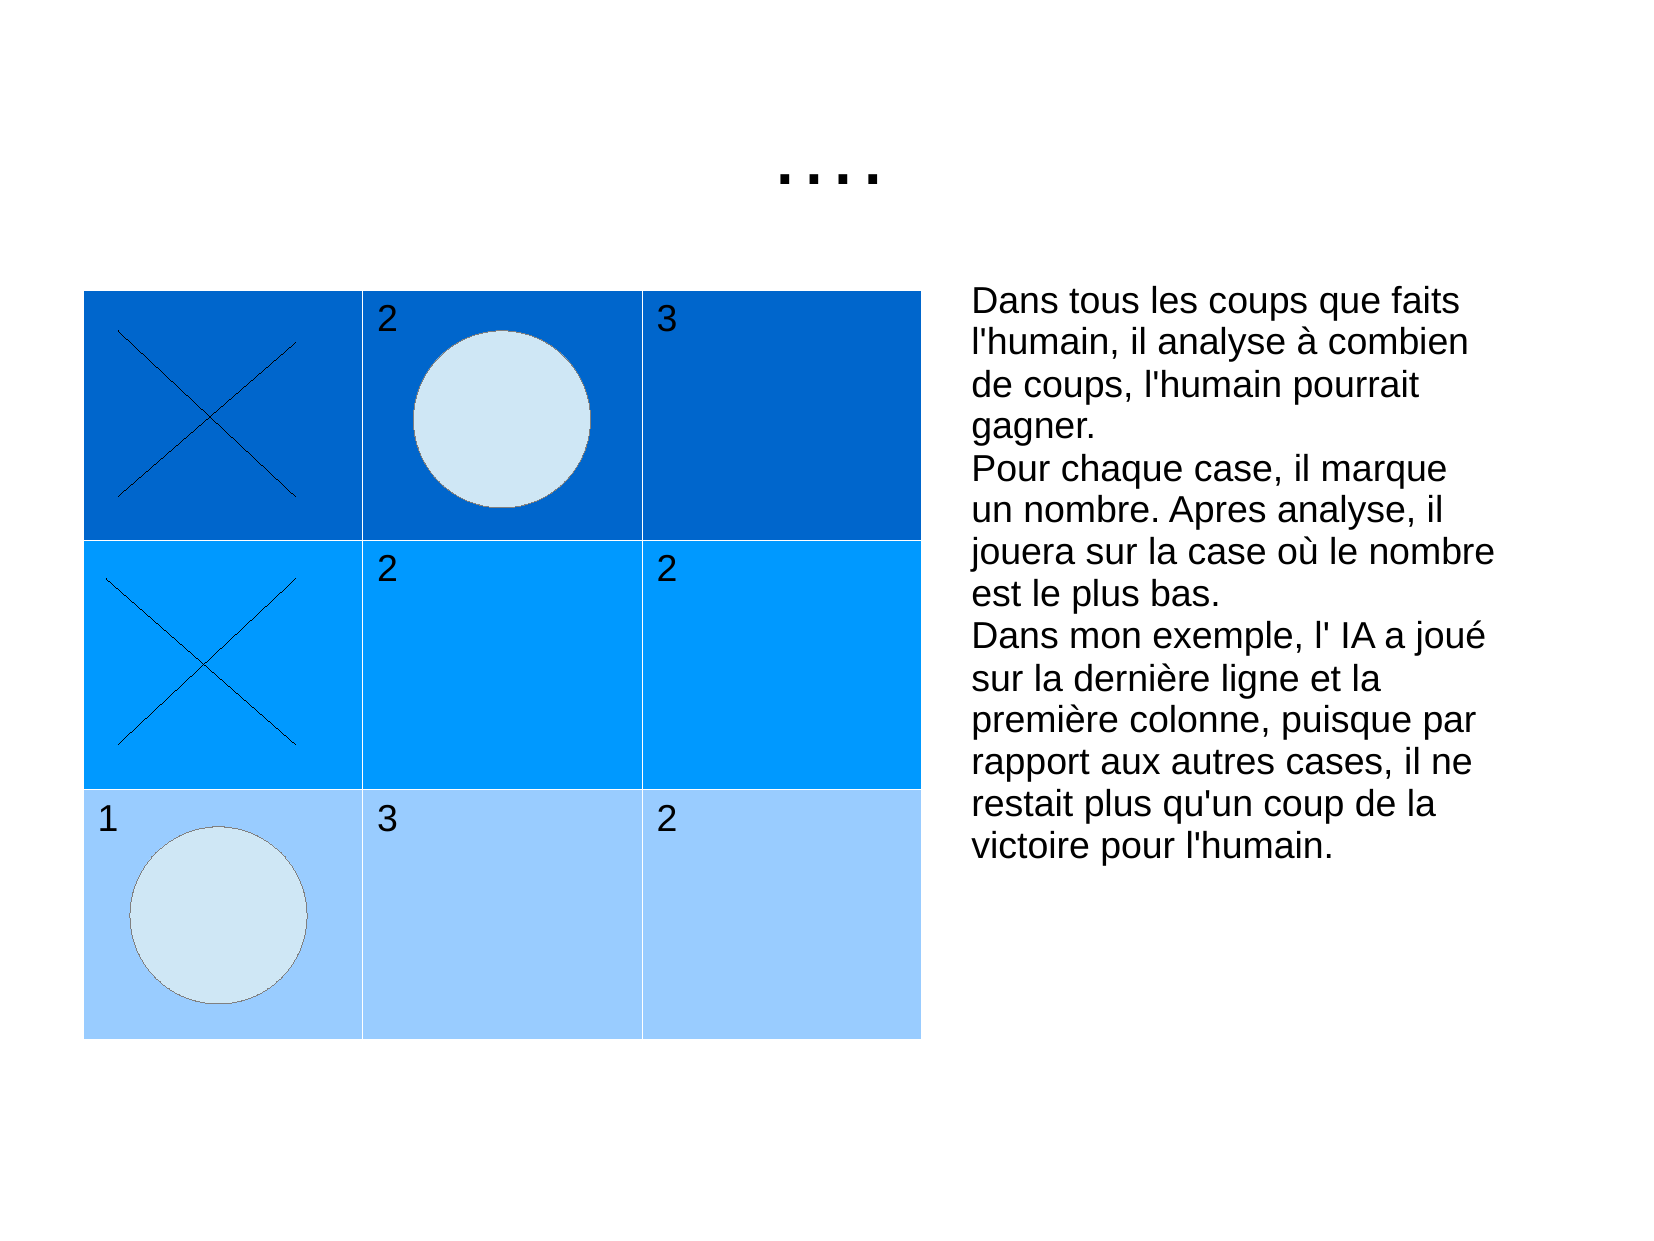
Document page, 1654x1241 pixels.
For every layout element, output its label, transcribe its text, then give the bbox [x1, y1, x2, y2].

title …. [82, 49, 1571, 257]
table_cell 2 [643, 790, 921, 1039]
text_box [413, 330, 591, 508]
table_header 2 [363, 291, 642, 540]
table_cell [84, 541, 362, 789]
table_cell 2 [643, 541, 921, 789]
table_cell 1 [84, 790, 362, 1039]
text_box Dans tous les coups que faits l'humain, il analyse à combien de coups, l'humain pourrait gagner. Pour chaque case, il marque un nombre. Apres analyse, il jouera sur la case où le nombre est le plus bas. Dans mon exemple, l' IA a joué sur la dernière ligne et la première colonne, puisque par rapport aux autres cases, il ne restait plus qu'un coup de la victoire pour l'humain. [956, 271, 1512, 876]
table_cell 3 [363, 790, 642, 1039]
table_header 3 [643, 291, 921, 540]
table_cell 2 [363, 541, 642, 789]
table_header [84, 291, 362, 540]
text_box [129, 826, 308, 1004]
